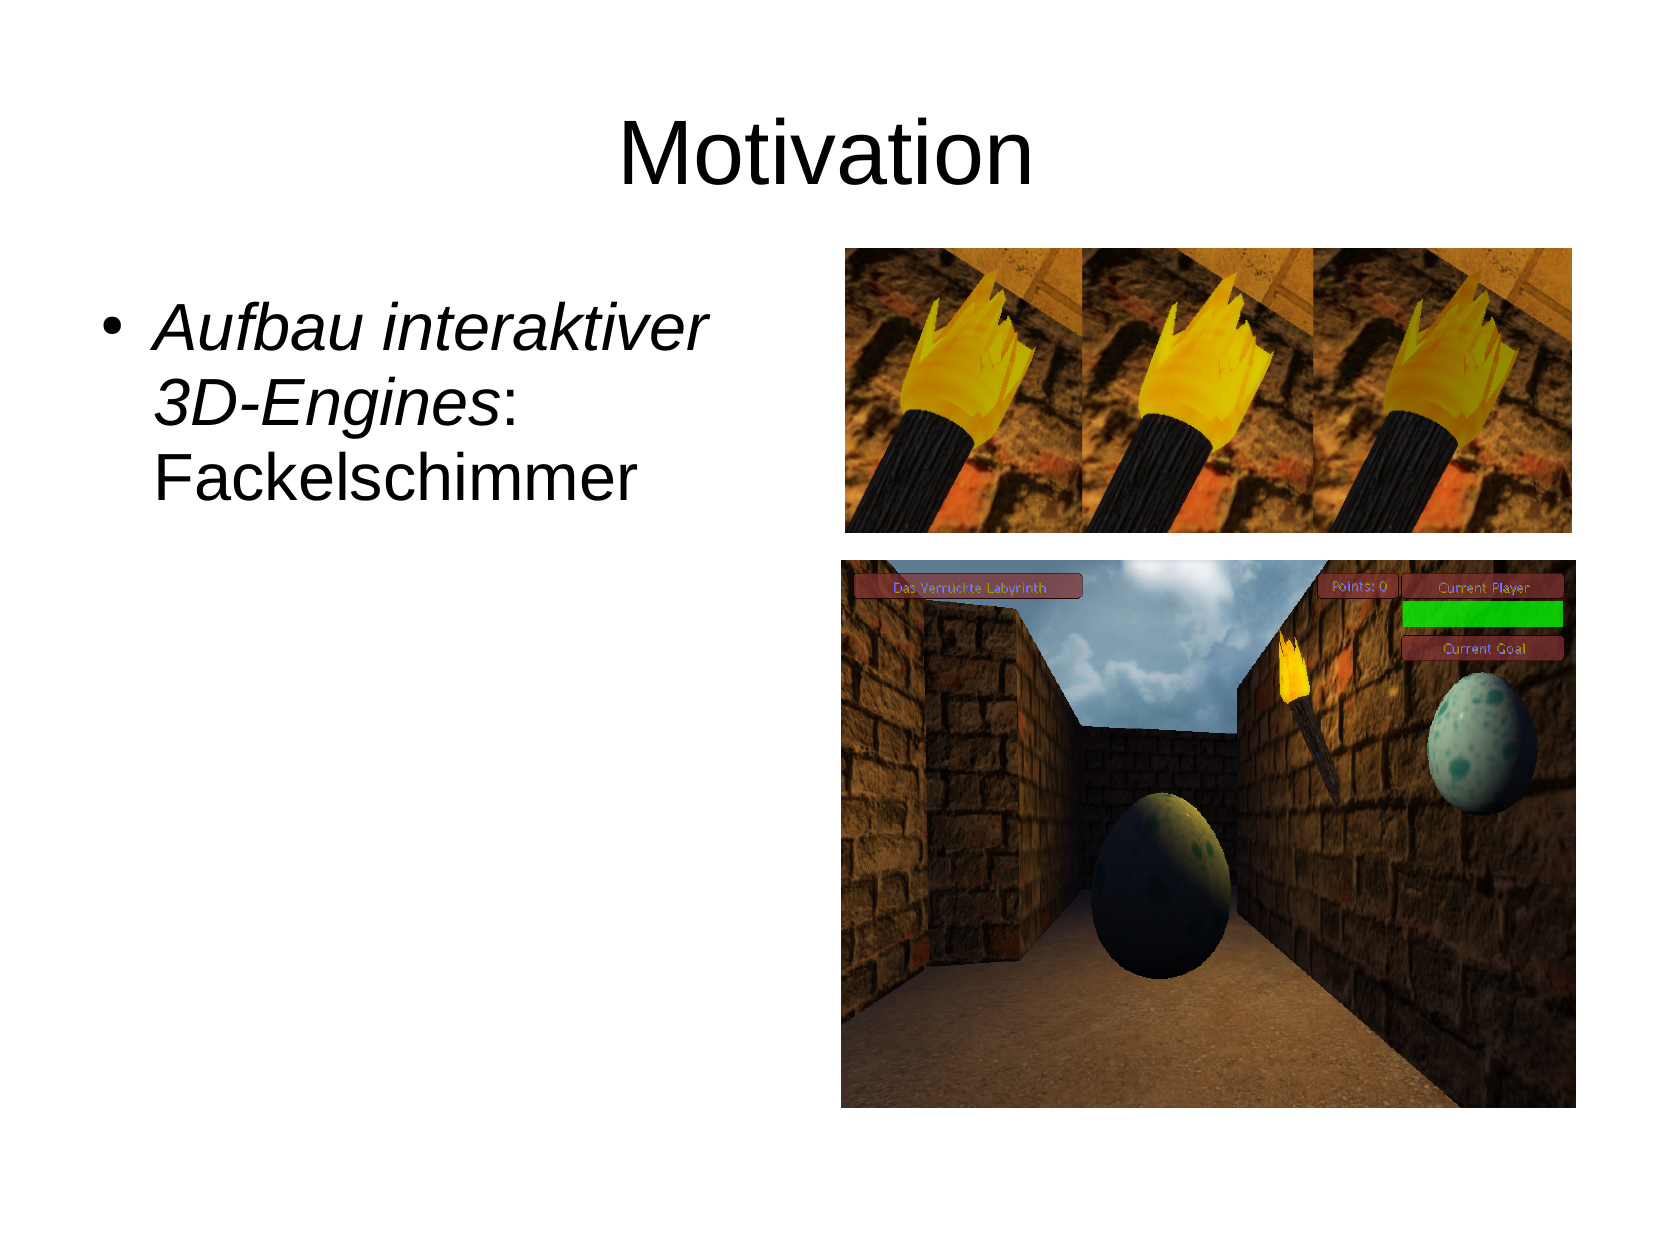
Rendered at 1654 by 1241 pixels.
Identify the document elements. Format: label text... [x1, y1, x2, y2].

picture [845, 248, 1572, 533]
picture [841, 560, 1576, 1109]
list Aufbau interaktiver 3D-Engines: Fackelschimmer [82, 290, 809, 1109]
title Motivation [82, 49, 1571, 257]
